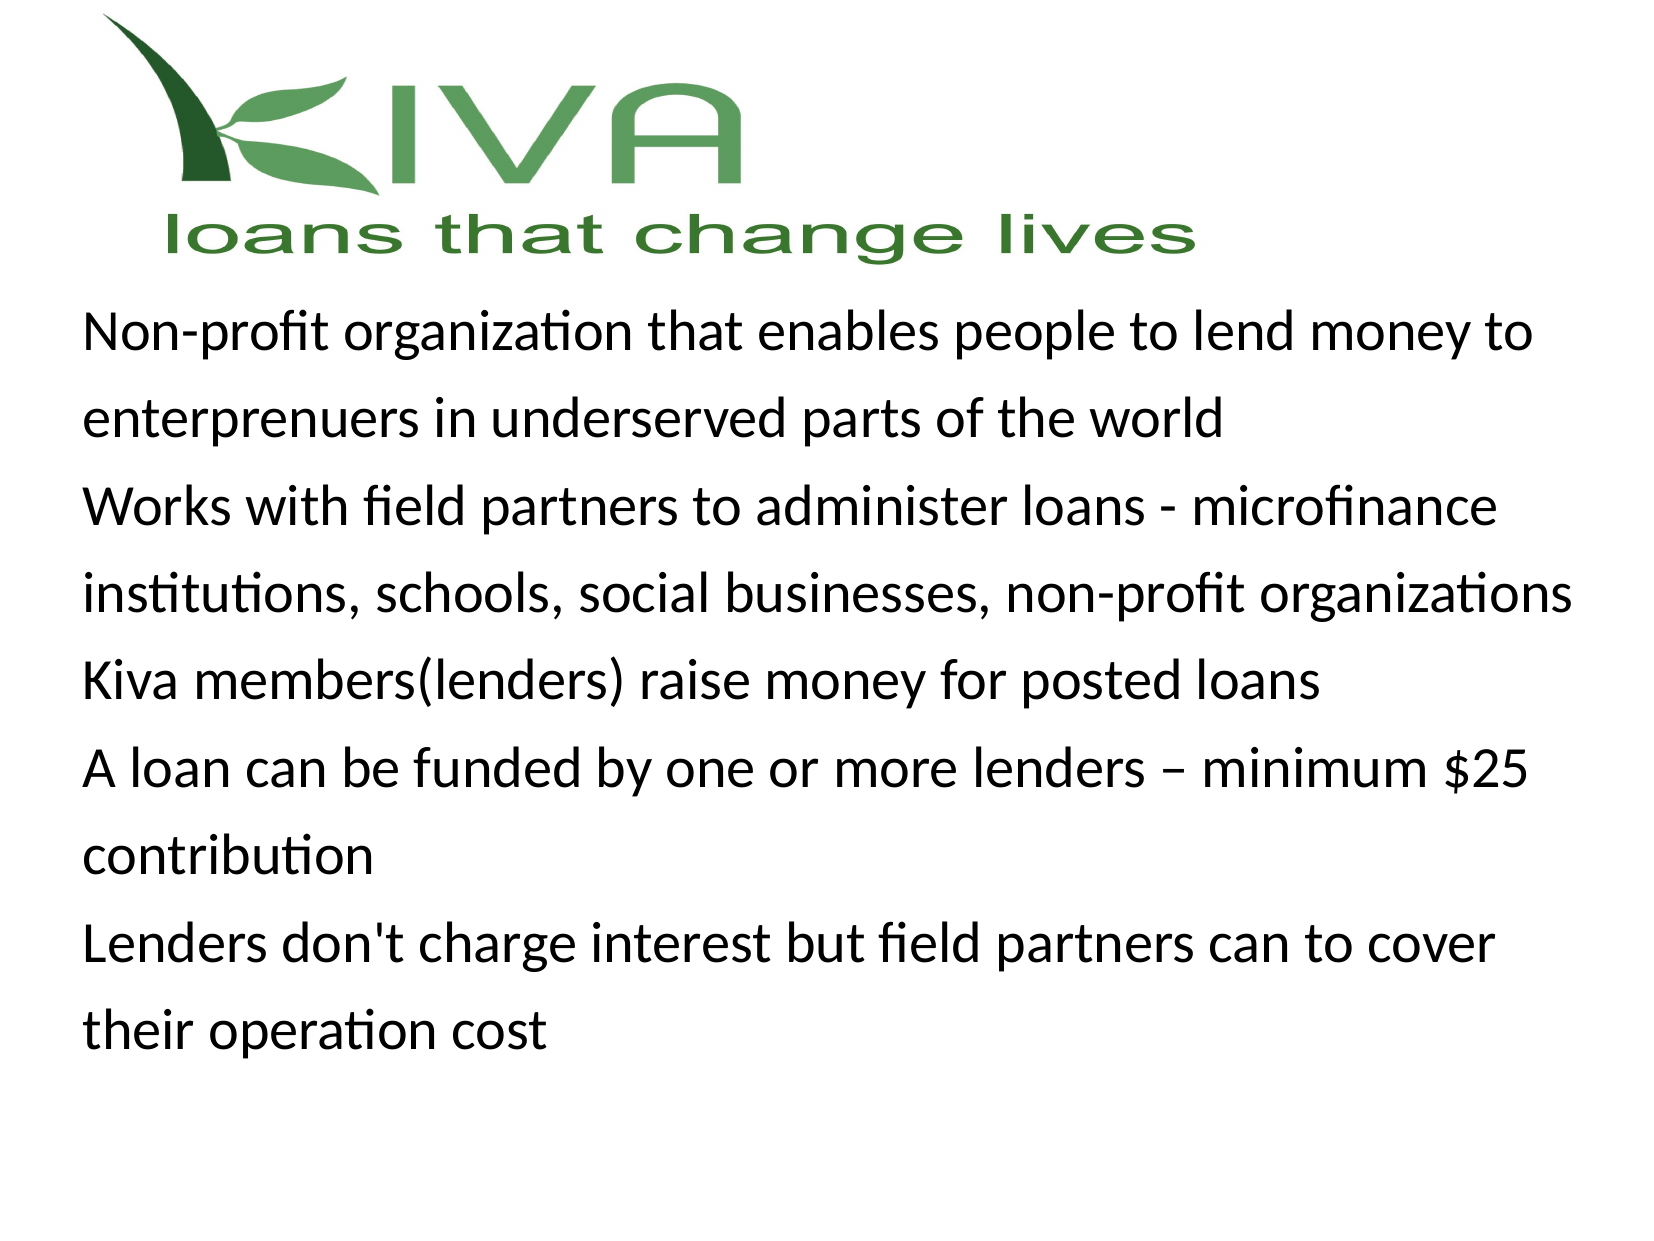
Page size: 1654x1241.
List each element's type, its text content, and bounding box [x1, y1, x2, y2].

picture [88, 5, 1211, 272]
subtitle Non-profit organization that enables people to lend money to enterprenuers in underserved parts of the world Works with field partners to administer loans - microfinance institutions, schools, social businesses, non-profit organizations Kiva members(lenders) raise money for posted loans A loan can be funded by one or more lenders – minimum $25 contribution Lenders don't charge interest but field partners can to cover their operation cost [82, 277, 1595, 1205]
